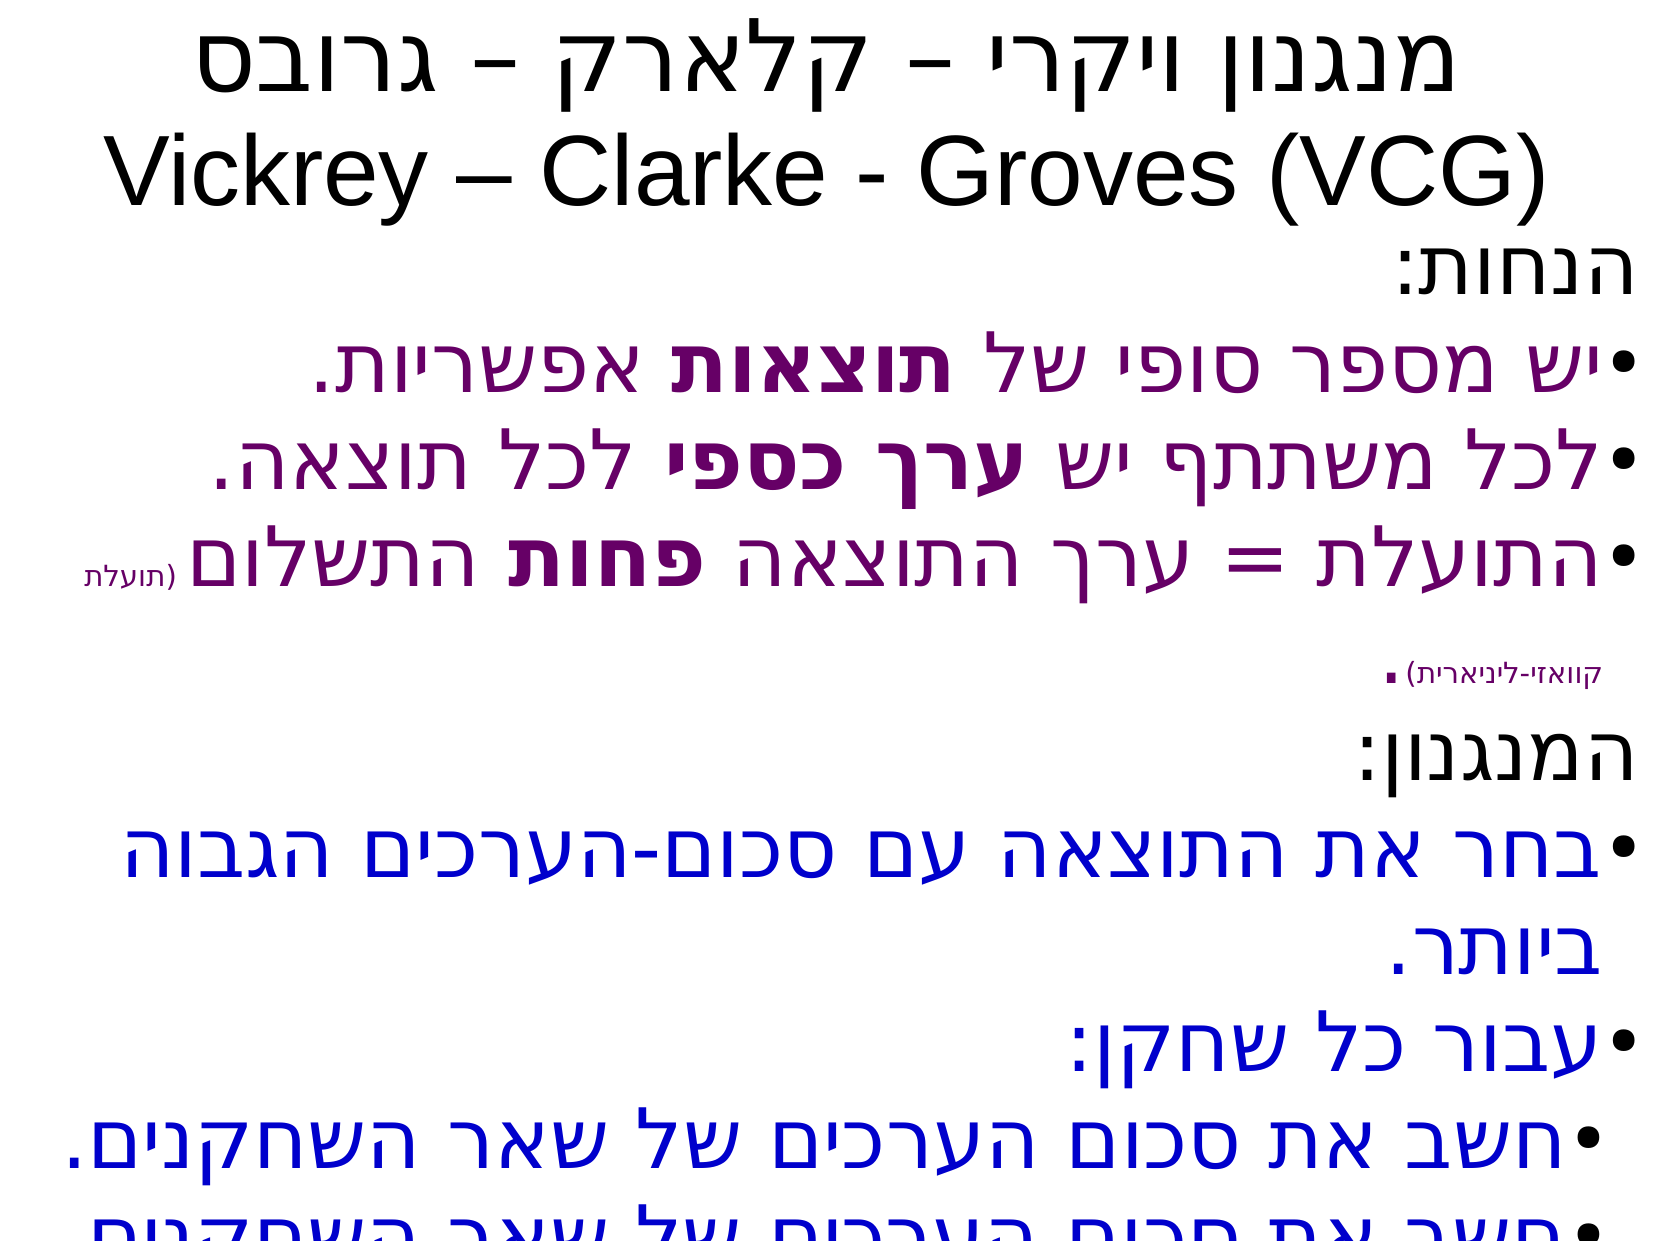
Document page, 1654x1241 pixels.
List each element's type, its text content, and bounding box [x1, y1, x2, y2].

text_box הנחות: יש מספר סופי של תוצאות אפשריות. לכל משתתף יש ערך כספי לכל תוצאה. התועלת = ערך התוצאה פחות התשלום (תועלת קוואזי-ליניארית). המנגנון: בחר את התוצאה עם סכום-הערכים הגבוה ביותר. עבור כל שחקן: חשב את סכום הערכים של שאר השחקנים. חשב את סכום הערכים של שאר השחקנים אילו השחקן הנוכחי לא היה משתתף. גבה מהשחקן את ההפרש בין שני הסכומים. [17, 210, 1654, 1241]
title מנגנון ויקרי – קלארק – גרובס Vickrey – Clarke - Groves (VCG) [0, 1, 1654, 224]
